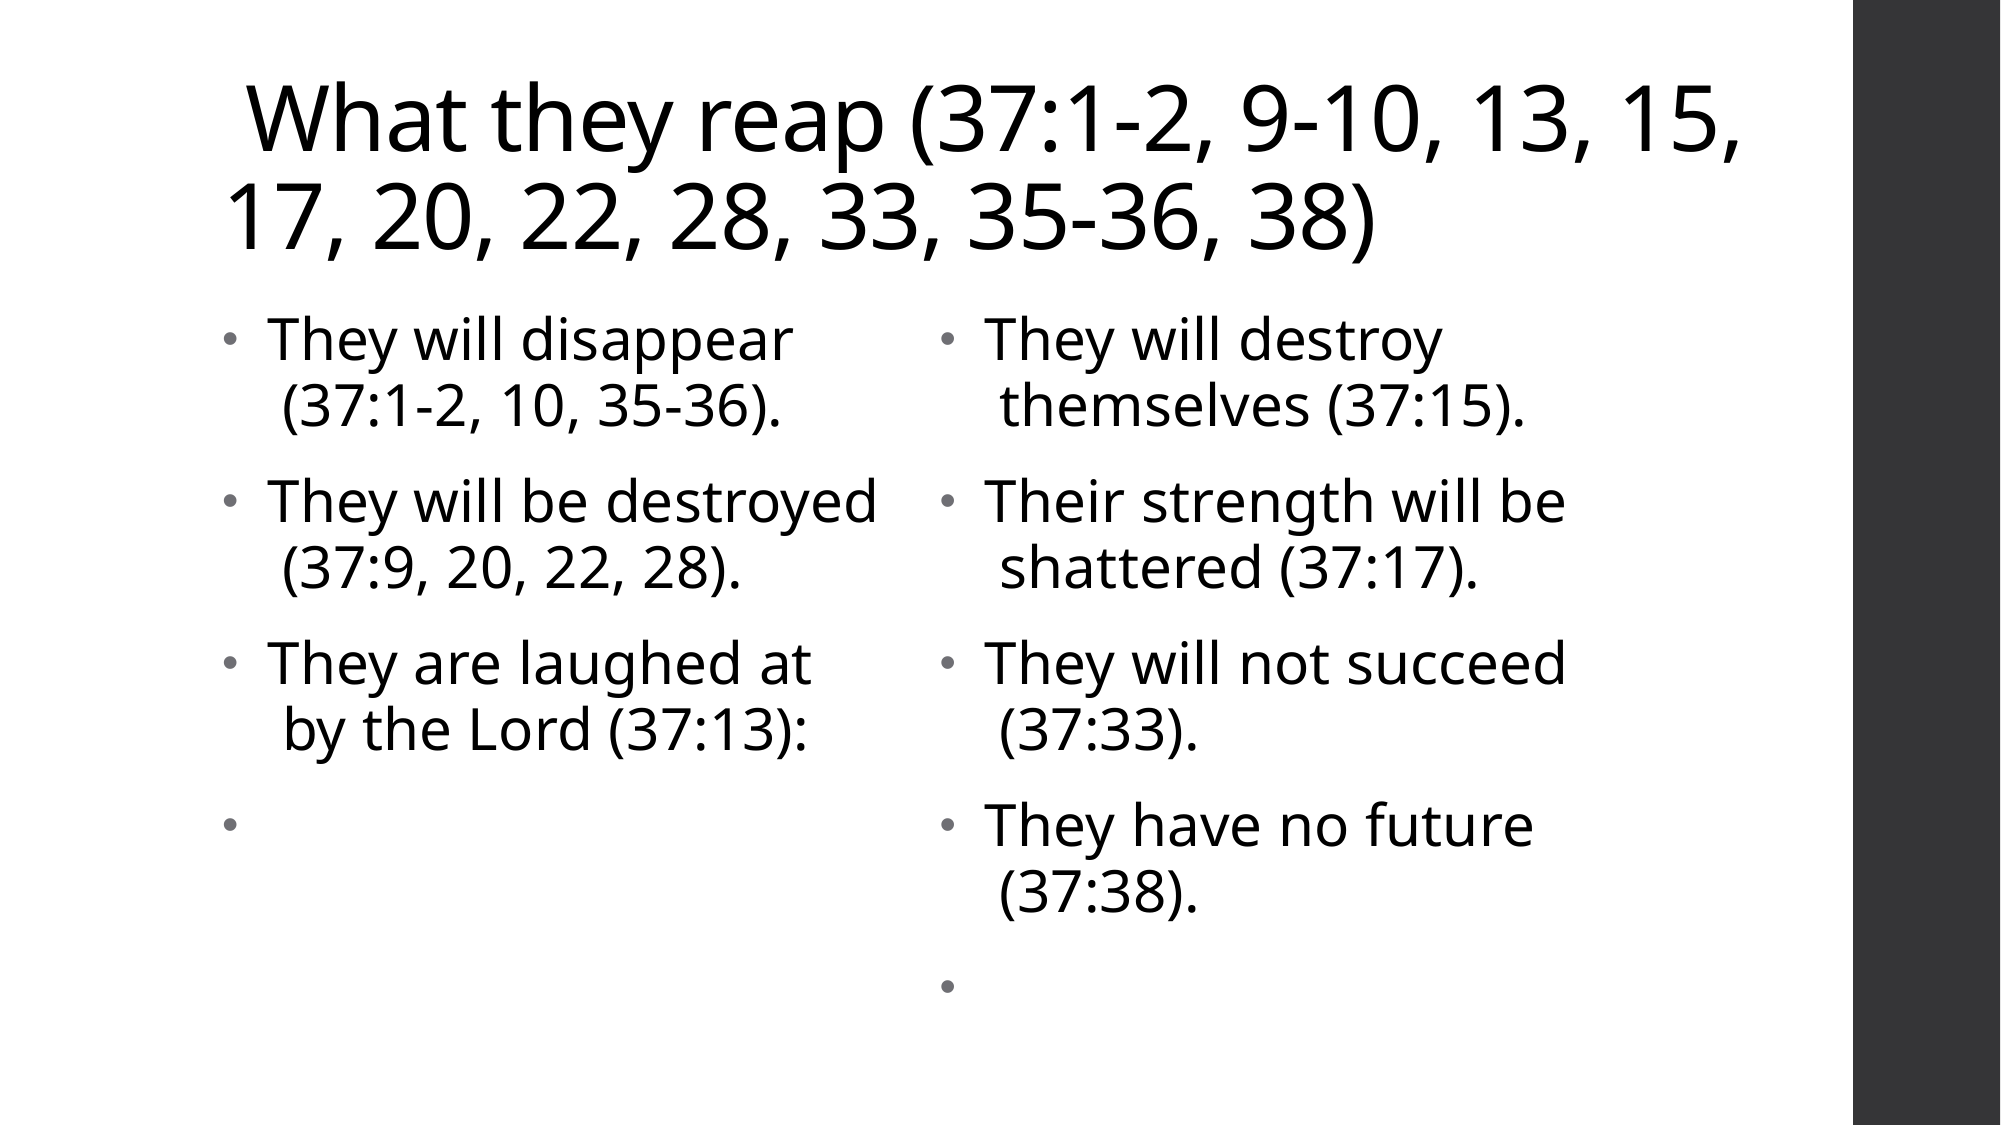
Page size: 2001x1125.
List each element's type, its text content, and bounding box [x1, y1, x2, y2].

title What they reap (37:1-2, 9-10, 13, 15, 17, 20, 22, 28, 33, 35-36, 38) [206, 60, 1797, 278]
list They will destroy themselves (37:15). Their strength will be shattered (37:17). They will not succeed (37:33). They have no future (37:38). [924, 299, 1617, 1014]
list They will disappear (37:1-2, 10, 35-36). They will be destroyed (37:9, 20, 22, 28). They are laughed at by the Lord (37:13): [207, 299, 900, 1014]
